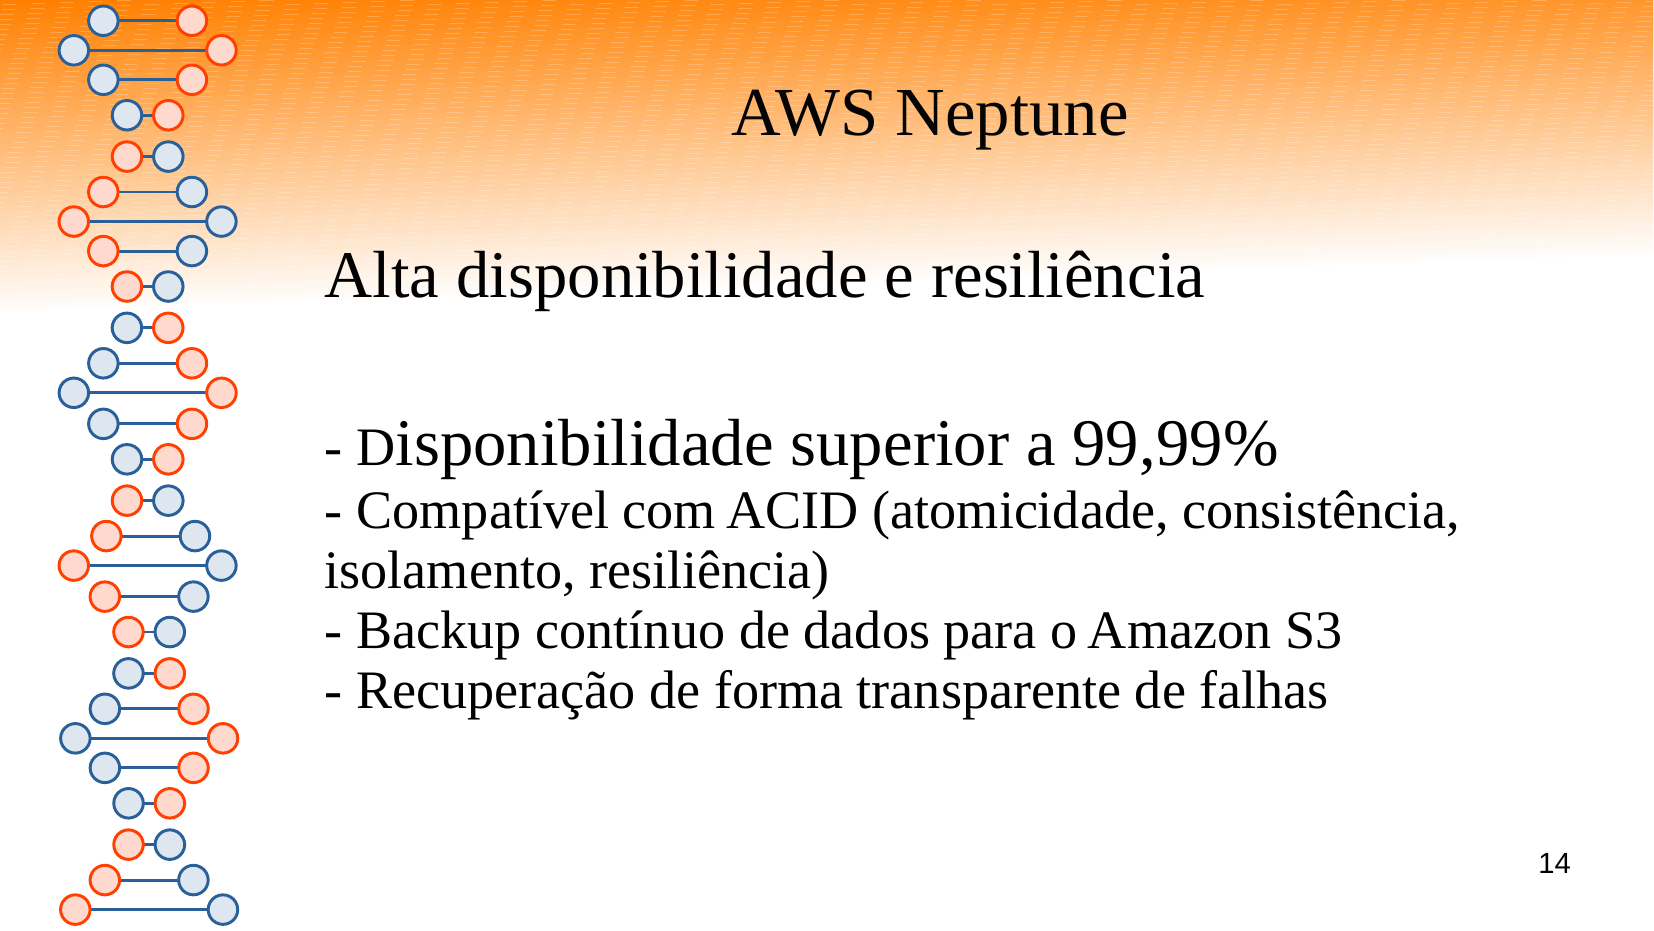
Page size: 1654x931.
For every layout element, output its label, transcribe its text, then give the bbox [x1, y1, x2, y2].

title AWS Neptune [265, 35, 1595, 189]
subtitle Alta disponibilidade e resiliência [265, 224, 1595, 325]
text_box - Disponibilidade superior a 99,99% - Compatível com ACID (atomicidade, consistência, isolamento, resiliência) - Backup contínuo de dados para o Amazon S3 - Recuperação de forma transparente de falhas [265, 405, 1536, 721]
